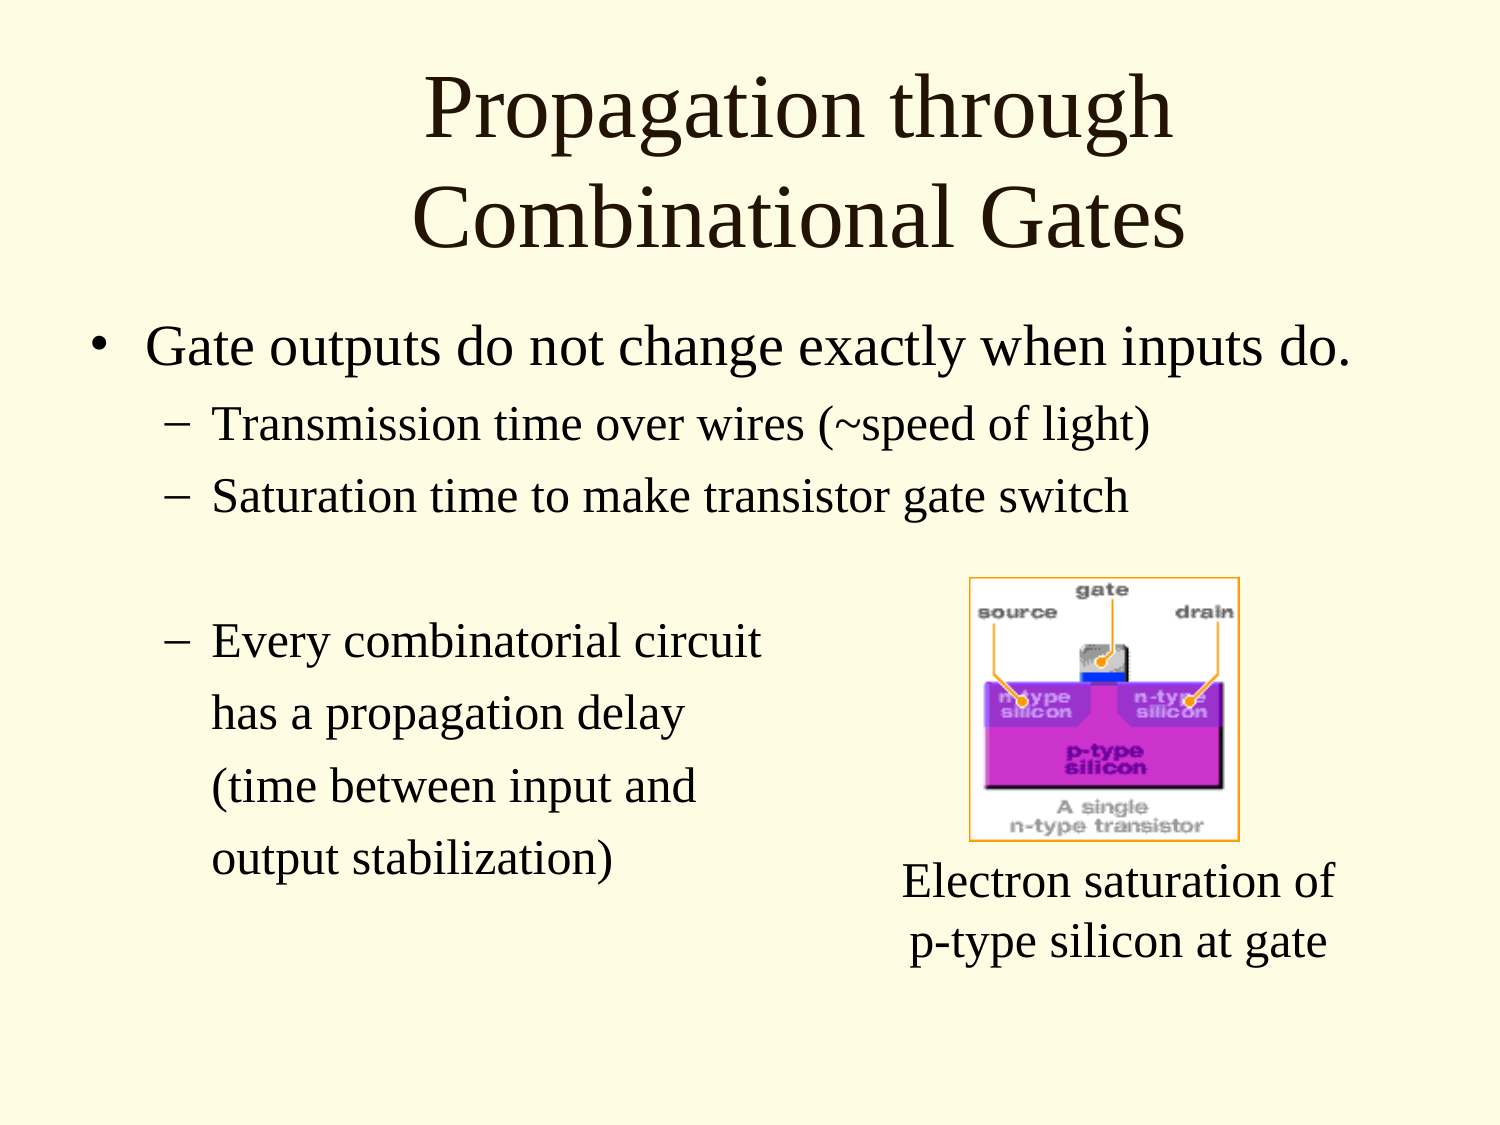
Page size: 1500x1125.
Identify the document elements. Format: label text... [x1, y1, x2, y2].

title Propagation through Combinational Gates [174, 38, 1425, 274]
text_box Electron saturation of p-type silicon at gate [886, 840, 1351, 976]
list Gate outputs do not change exactly when inputs do. Transmission time over wires (~speed of light)‏ Saturation time to make transistor gate switch Every combinatorial circuit has a propagation delay (time between input and output stabilization)‏ [75, 299, 1426, 976]
picture [969, 577, 1240, 840]
